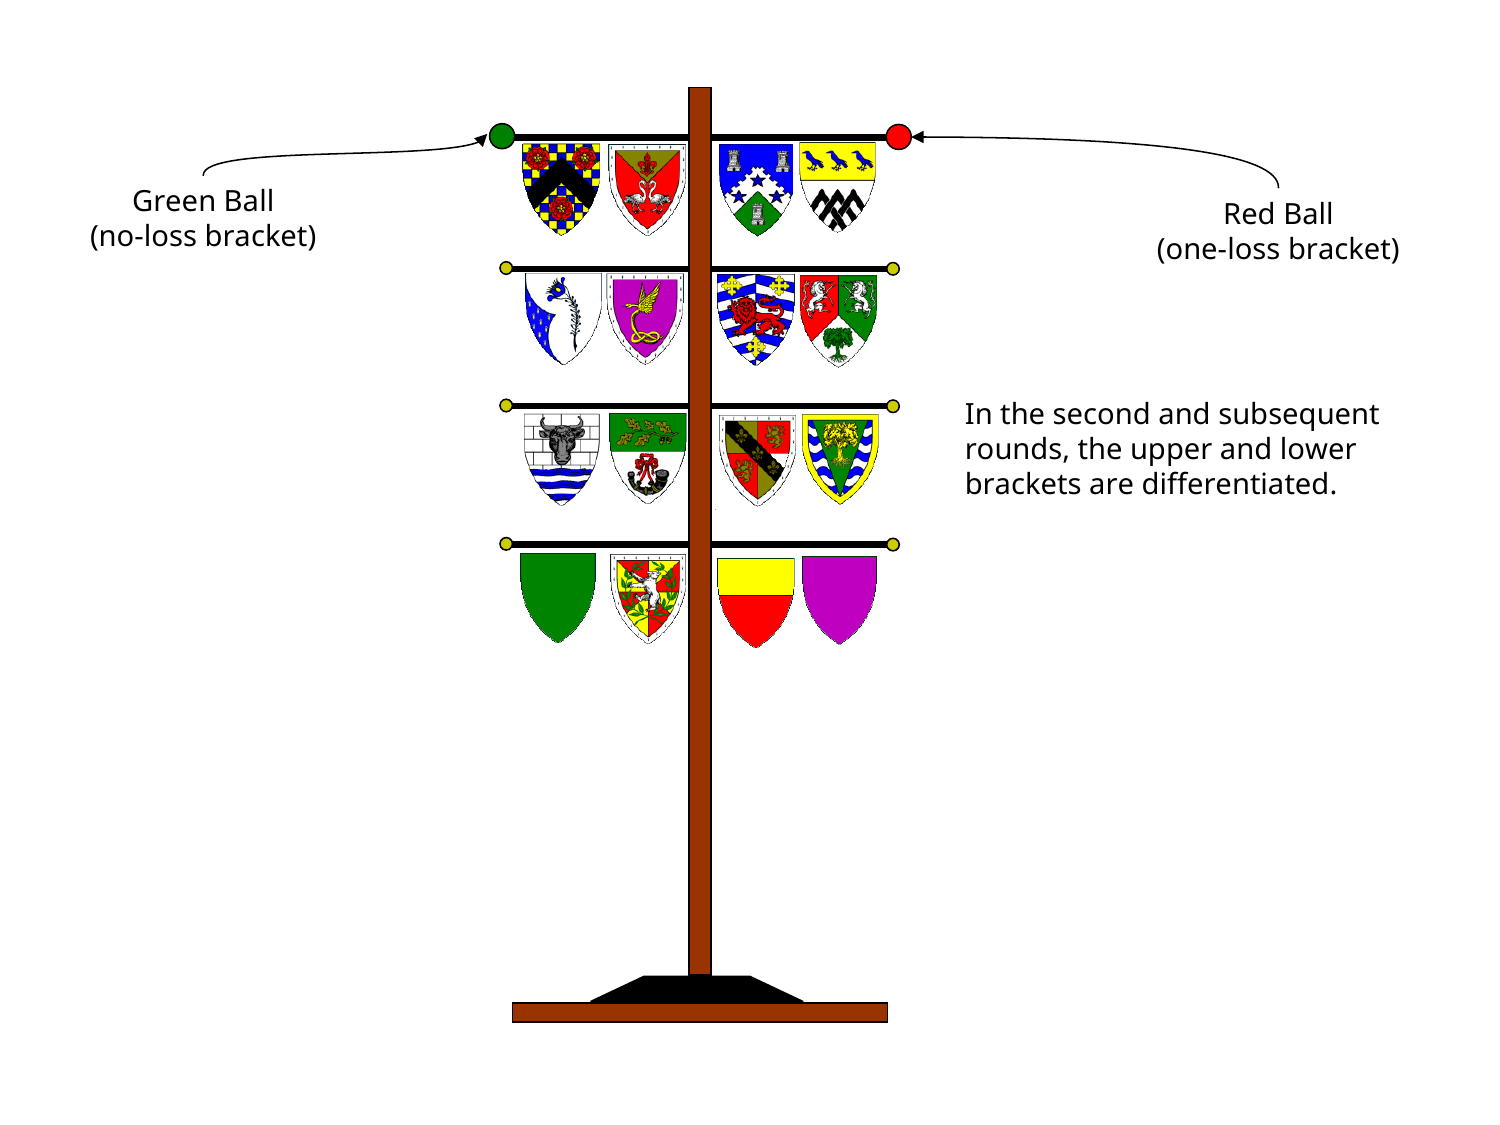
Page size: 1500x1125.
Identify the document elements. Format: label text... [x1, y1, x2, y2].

text_box [512, 1003, 888, 1022]
picture [714, 141, 882, 239]
text_box [499, 537, 513, 551]
text_box [499, 399, 513, 412]
text_box Green Ball (no-loss bracket) [75, 174, 332, 261]
text_box In the second and subsequent rounds, the upper and lower brackets are differentiated. [950, 387, 1396, 508]
text_box Red Ball (one-loss bracket) [1142, 187, 1415, 273]
text_box [886, 124, 912, 150]
text_box [590, 87, 804, 1002]
text_box [886, 262, 900, 276]
text_box [886, 538, 900, 551]
picture [516, 141, 688, 241]
picture [513, 548, 602, 649]
text_box [499, 261, 513, 275]
picture [713, 272, 881, 372]
picture [523, 272, 688, 370]
text_box [886, 399, 900, 413]
picture [715, 410, 884, 510]
text_box [489, 123, 515, 149]
picture [604, 548, 688, 649]
picture [519, 409, 688, 511]
picture [711, 549, 883, 654]
